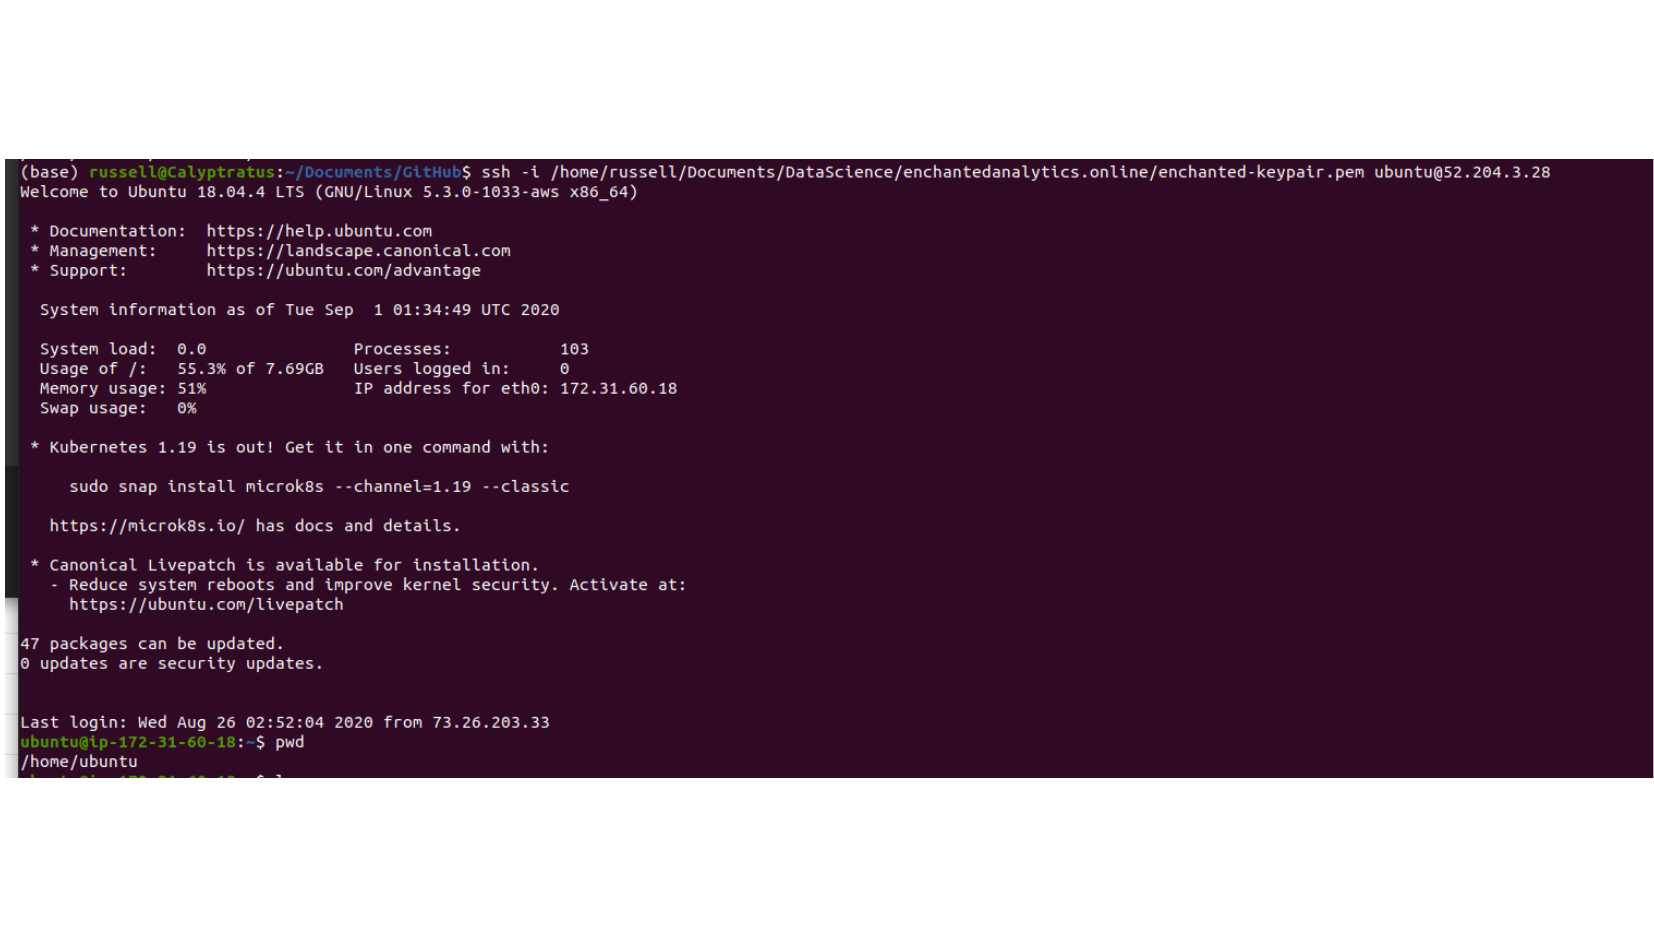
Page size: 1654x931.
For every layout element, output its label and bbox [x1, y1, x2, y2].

picture [5, 159, 1654, 778]
